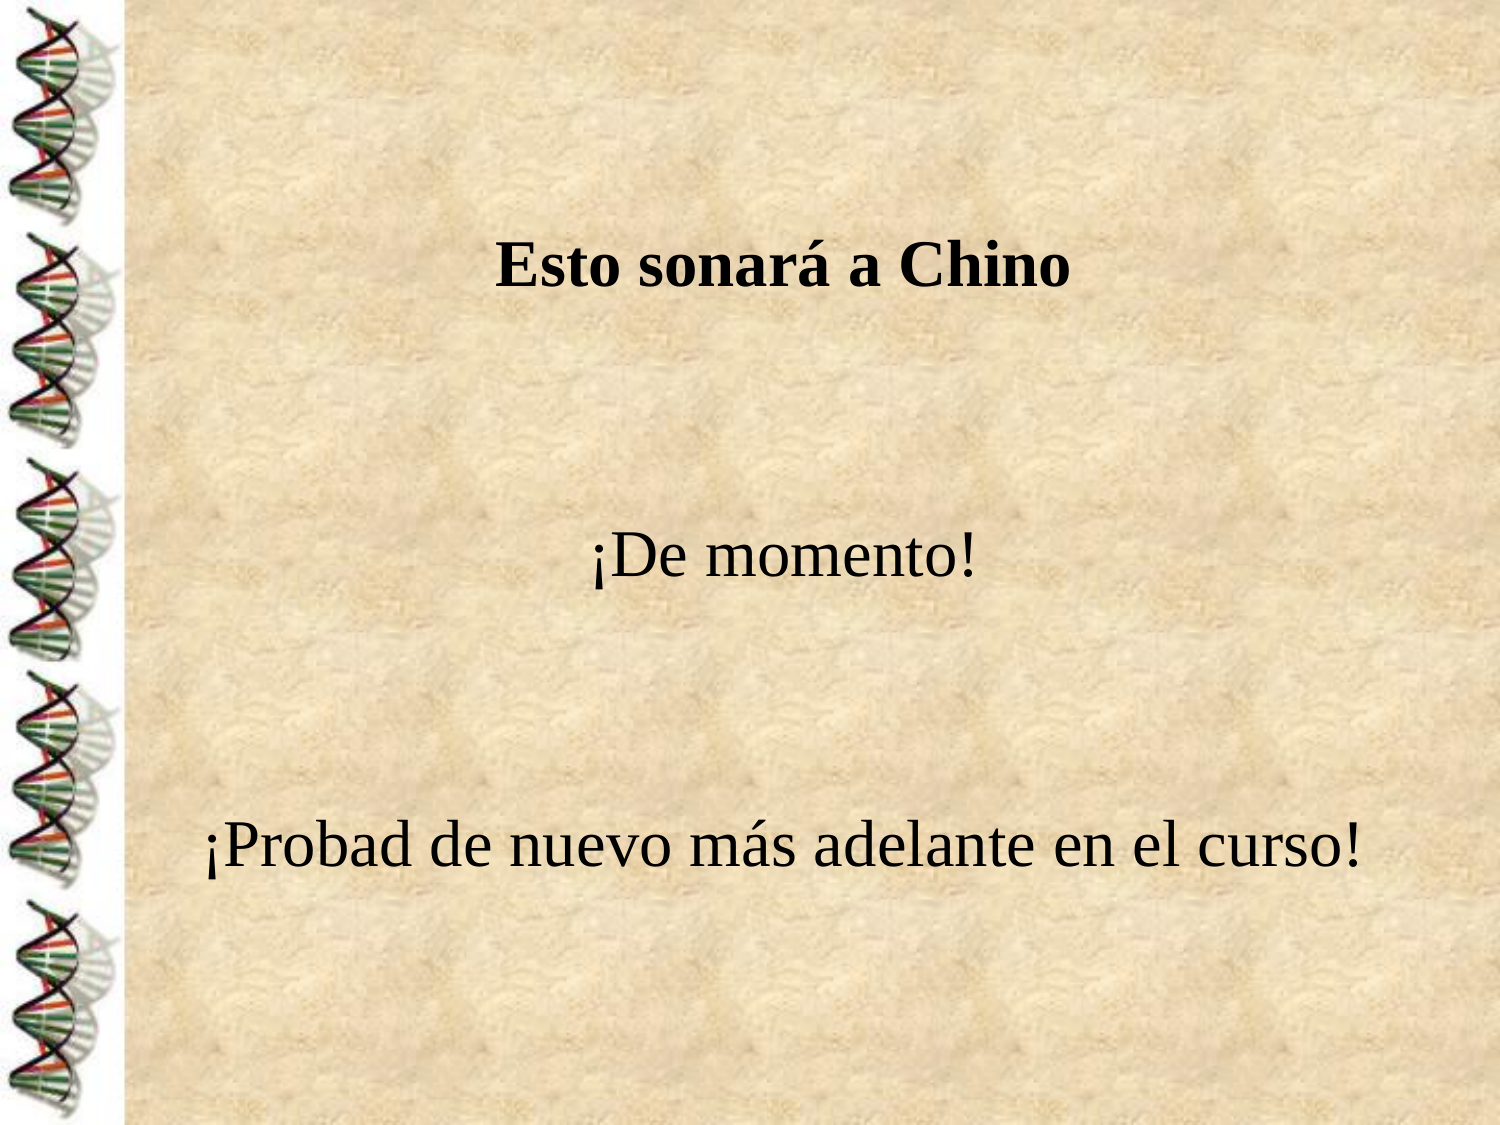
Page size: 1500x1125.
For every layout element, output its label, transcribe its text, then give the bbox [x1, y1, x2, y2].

picture [0, 0, 1500, 1125]
subtitle Esto sonará a Chino ¡De momento! ¡Probad de nuevo más adelante en el curso! [146, 151, 1422, 952]
